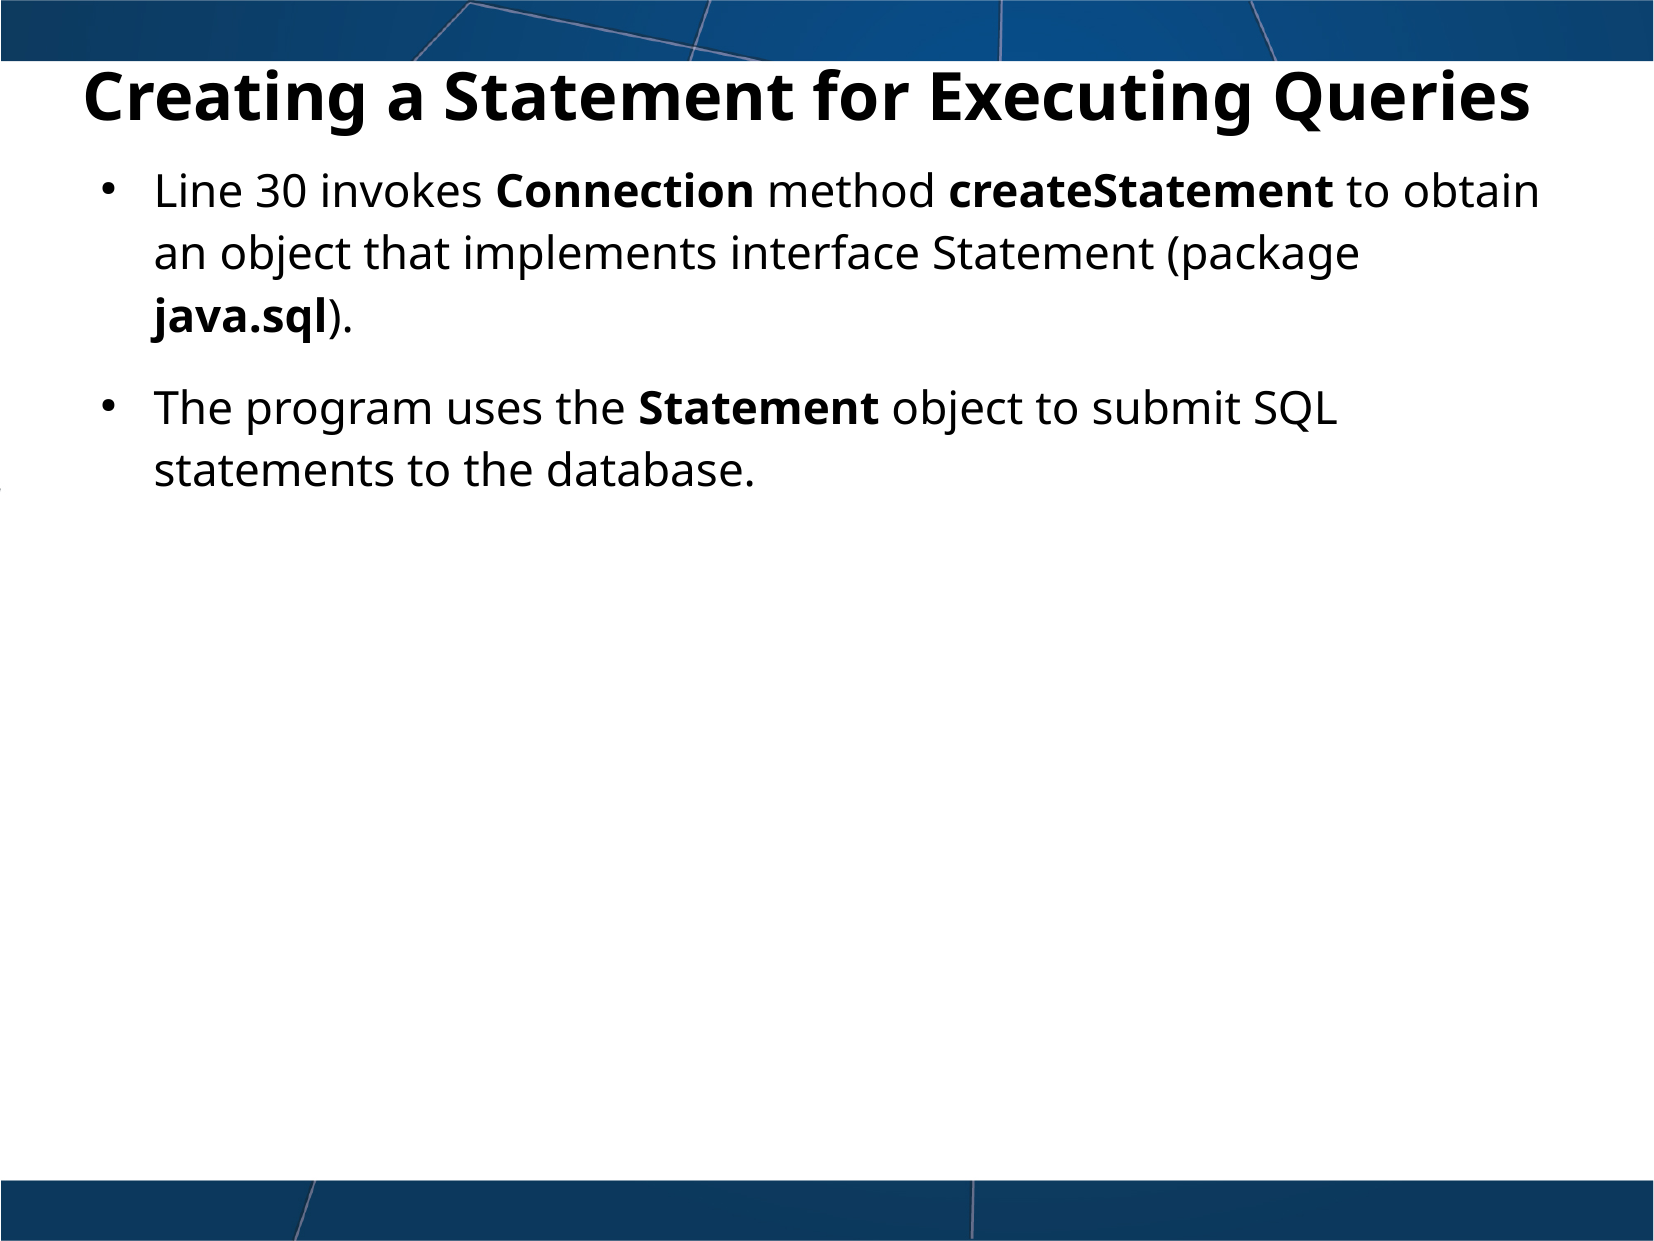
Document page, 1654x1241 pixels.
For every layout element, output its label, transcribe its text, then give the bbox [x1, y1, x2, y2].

title Creating a Statement for Executing Queries [82, 48, 1571, 141]
list Line 30 invokes Connection method createStatement to obtain an object that implements interface Statement (package java.sql). The program uses the Statement object to submit SQL statements to the database. [82, 157, 1571, 1182]
picture [0, 0, 1654, 1241]
